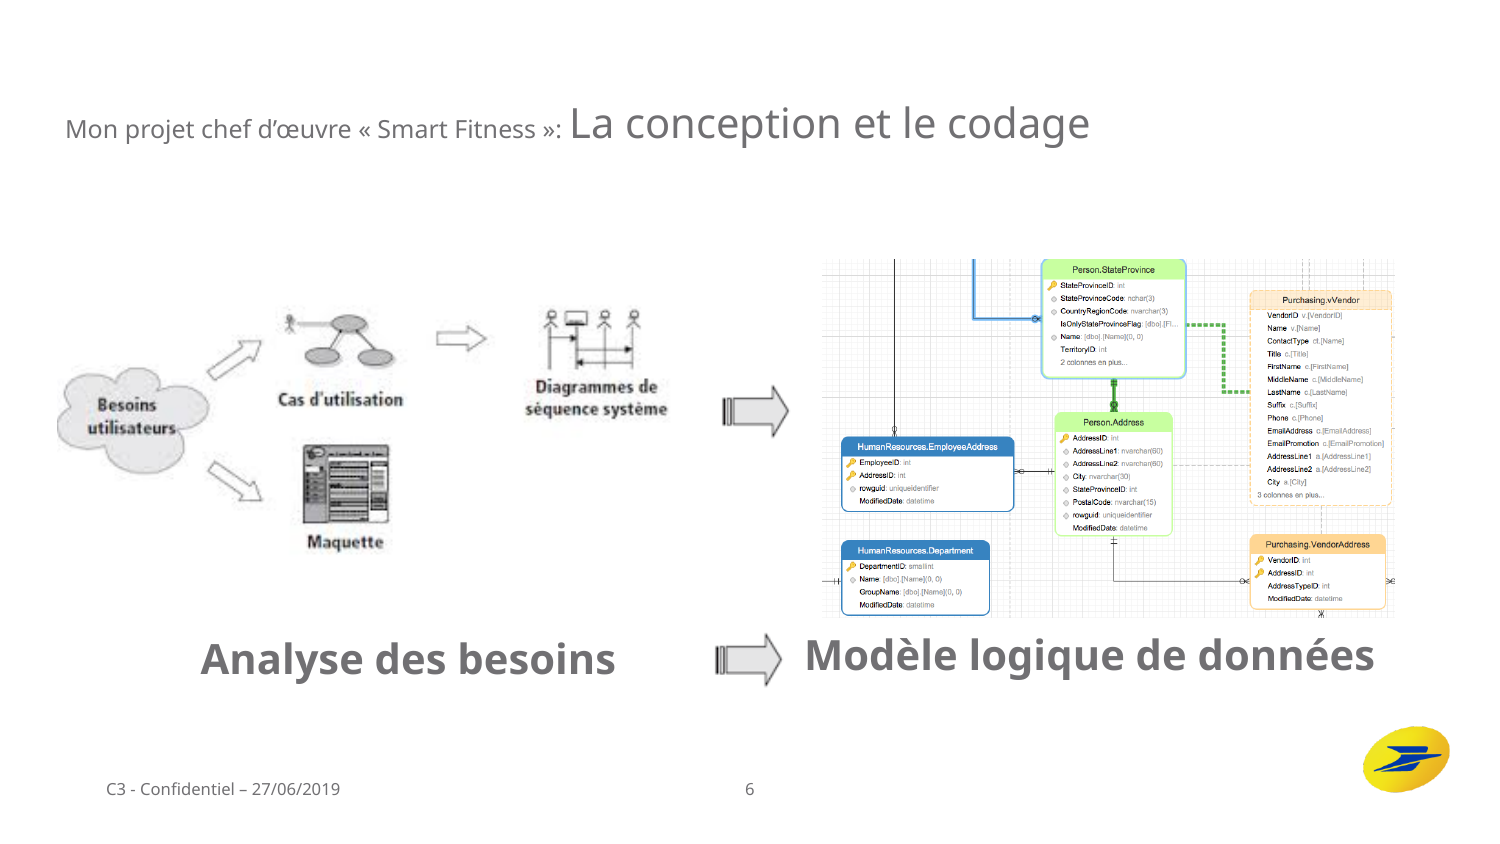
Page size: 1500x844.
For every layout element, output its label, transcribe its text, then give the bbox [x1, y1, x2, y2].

picture [57, 291, 674, 564]
picture [706, 627, 785, 691]
picture [713, 379, 792, 442]
title Mon projet chef d’œuvre « Smart Fitness »: La conception et le codage [64, 96, 1436, 176]
title Modèle logique de données [804, 629, 1456, 708]
picture [822, 259, 1395, 619]
title Analyse des besoins [200, 632, 740, 712]
picture [1346, 702, 1465, 821]
